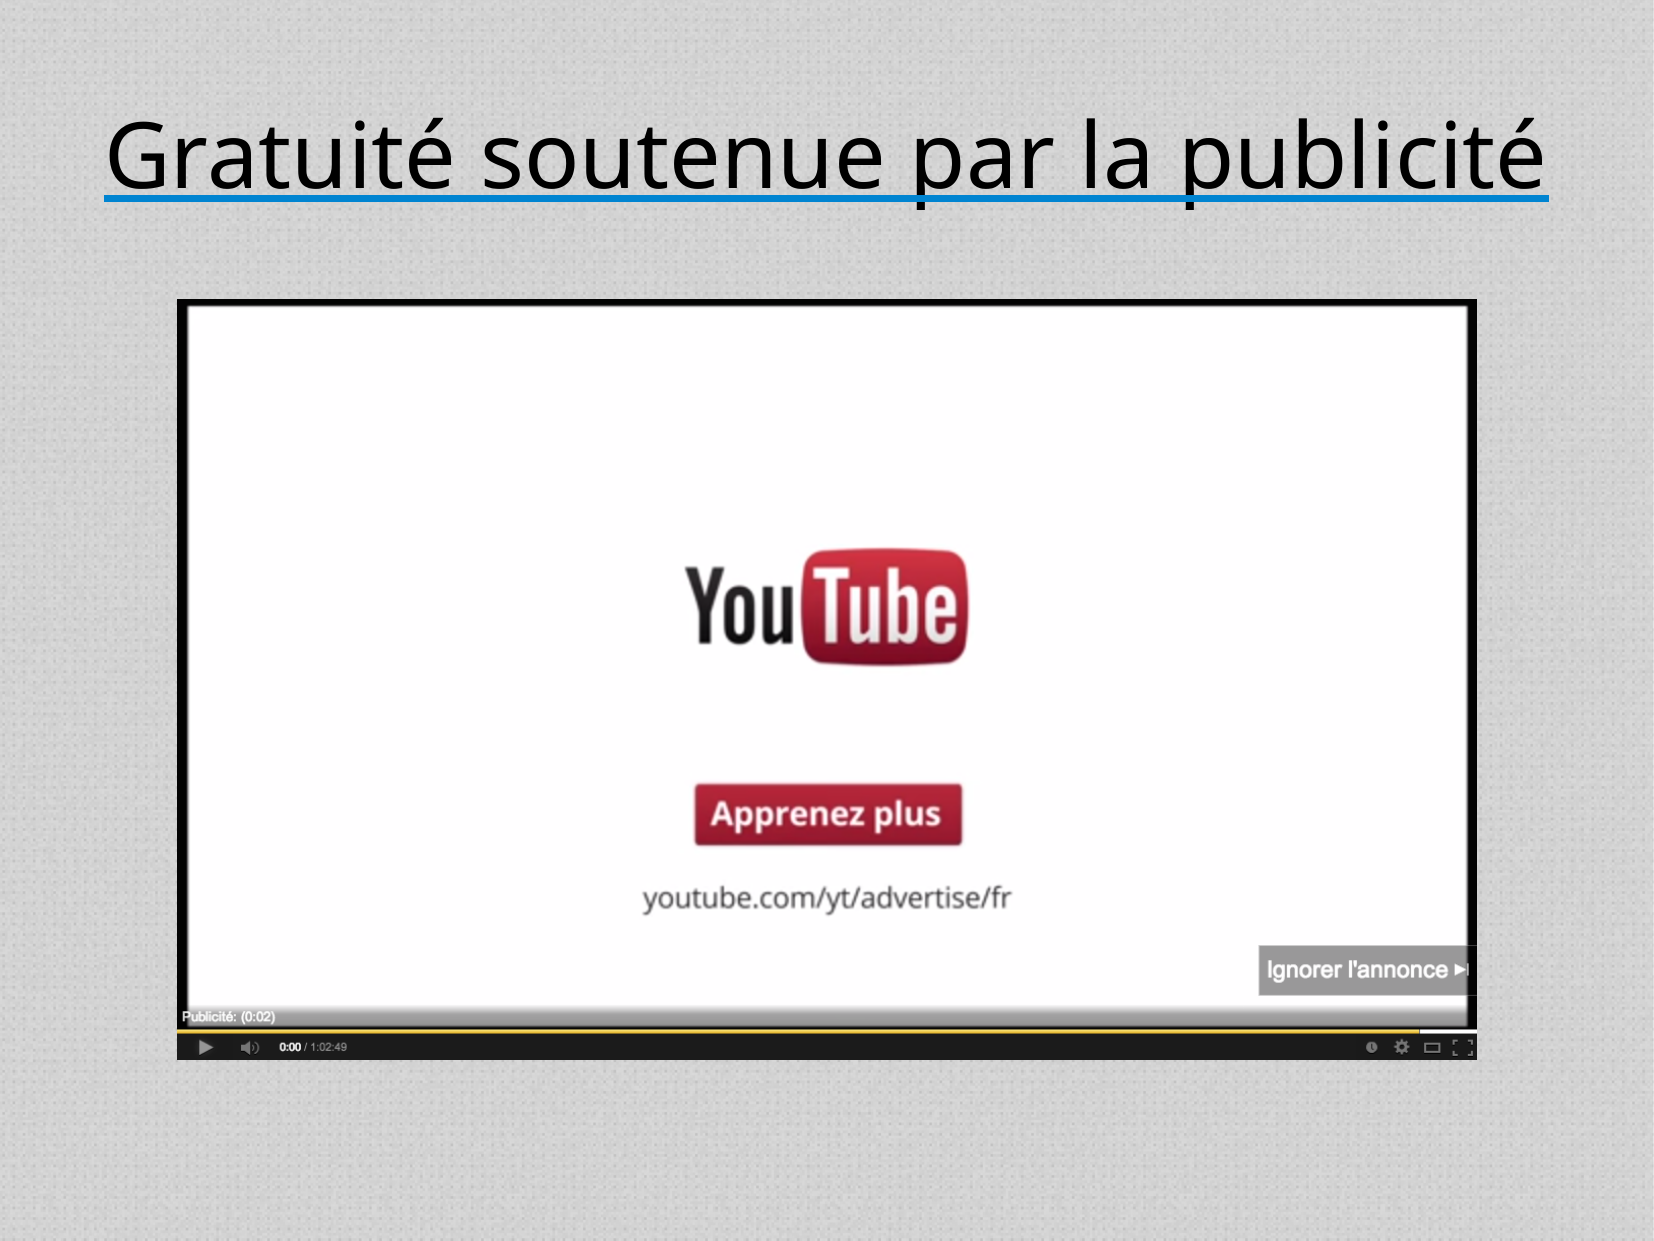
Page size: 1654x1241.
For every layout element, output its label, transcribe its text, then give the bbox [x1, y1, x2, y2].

picture [0, 0, 1654, 1241]
title Gratuité soutenue par la publicité [82, 49, 1571, 257]
